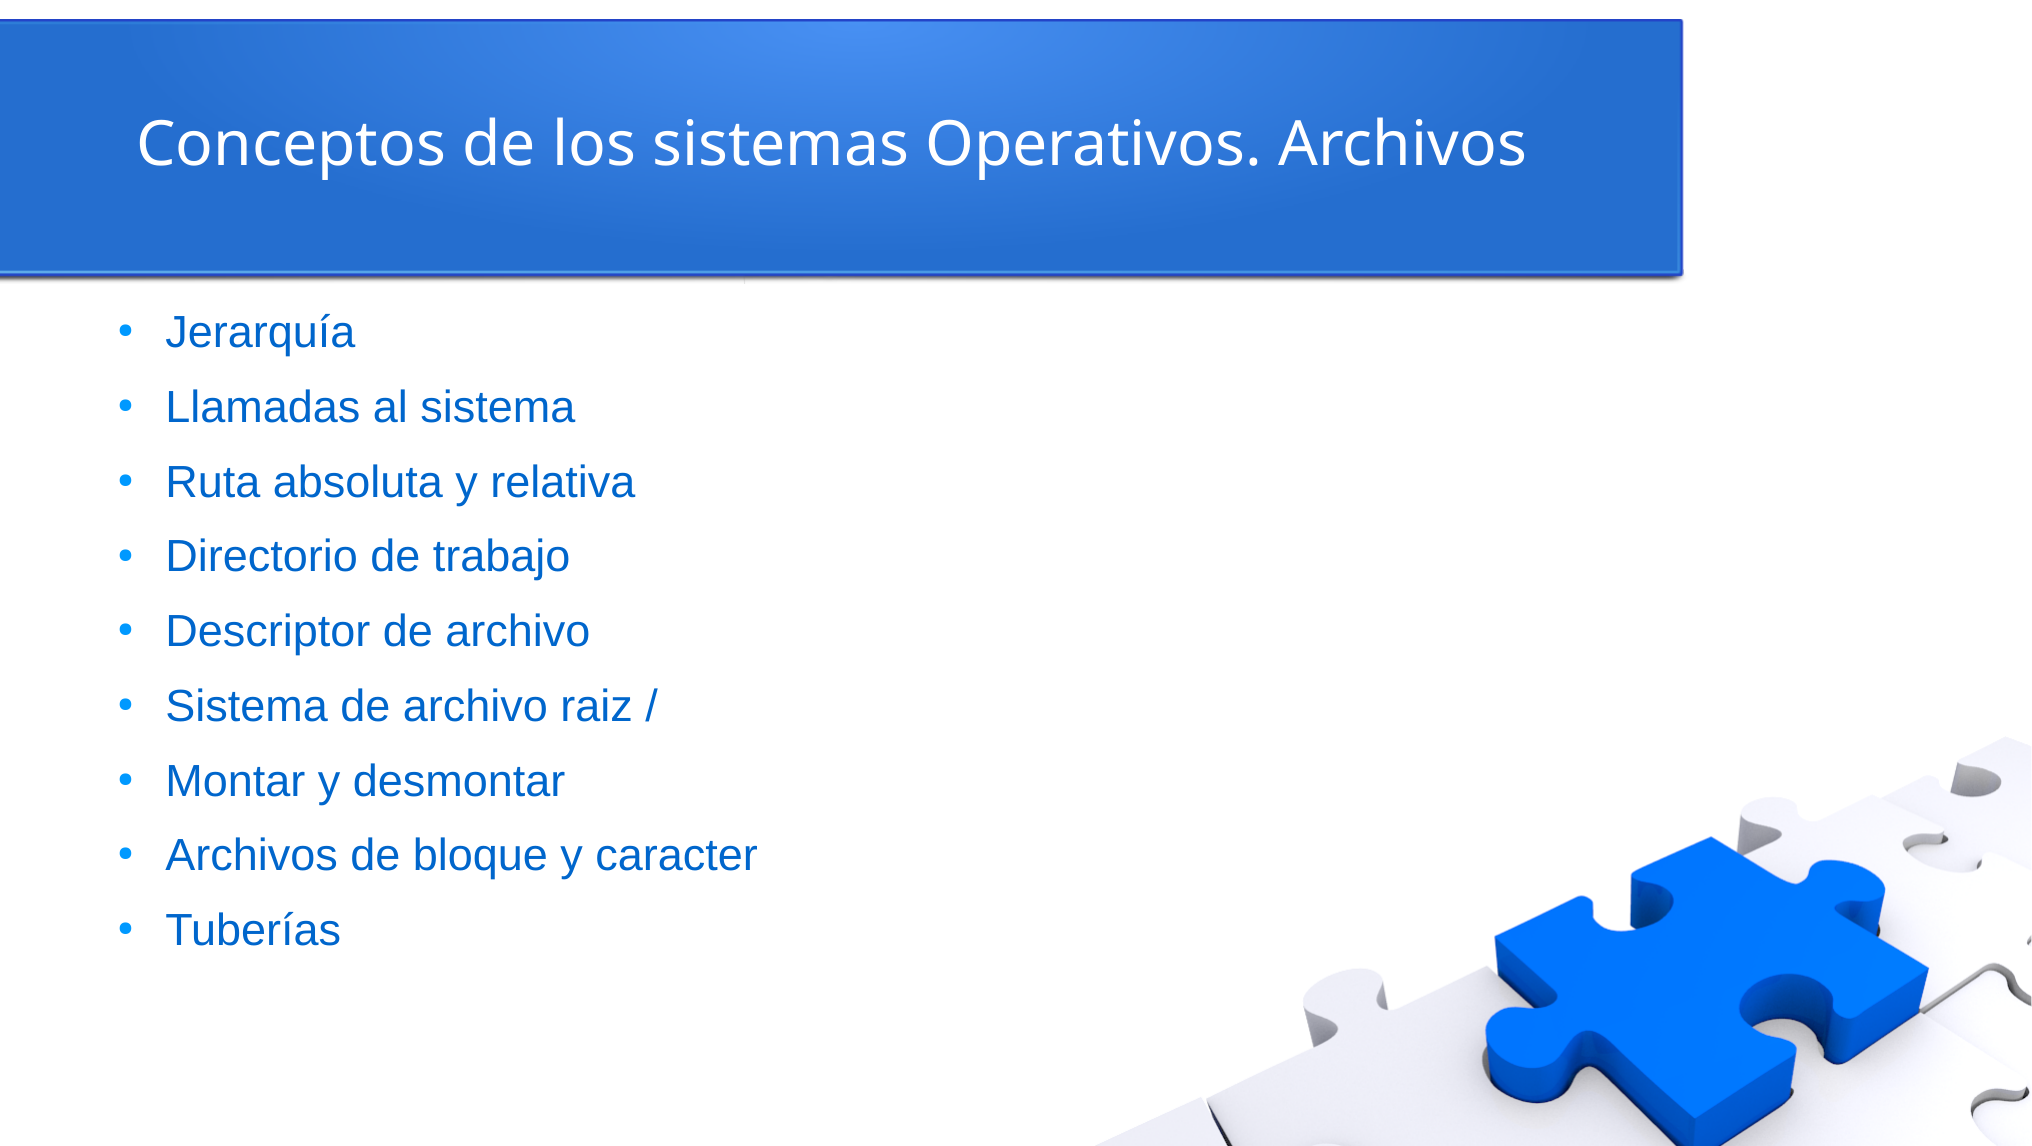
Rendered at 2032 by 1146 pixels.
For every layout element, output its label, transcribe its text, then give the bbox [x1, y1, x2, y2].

list Jerarquía Llamadas al sistema Ruta absoluta y relativa Directorio de trabajo Descriptor de archivo Sistema de archivo raiz / Montar y desmontar Archivos de bloque y caracter Tuberías [101, 307, 1619, 957]
picture [1071, 605, 2032, 1146]
picture [0, 19, 1689, 284]
title Conceptos de los sistemas Operativos. Archivos [0, 45, 1666, 237]
